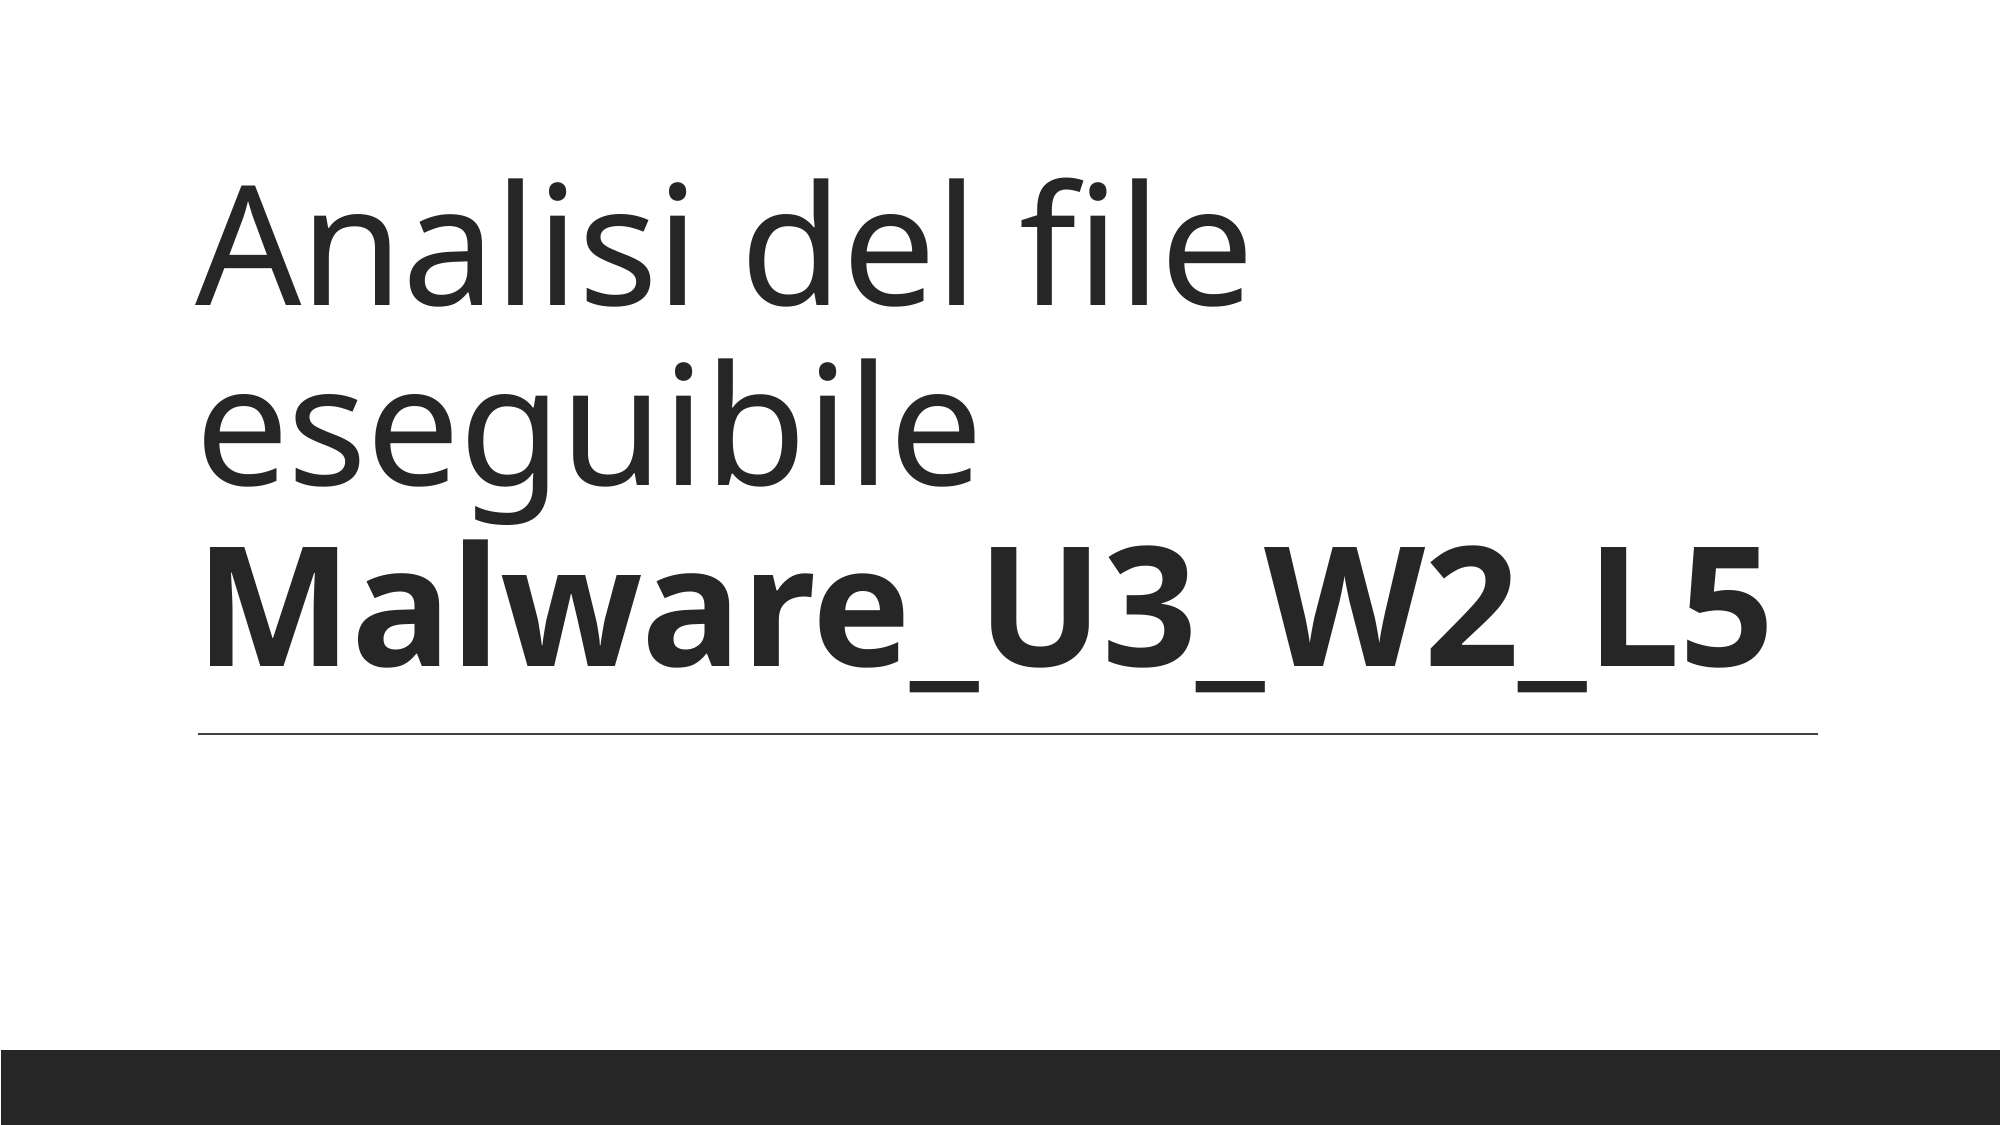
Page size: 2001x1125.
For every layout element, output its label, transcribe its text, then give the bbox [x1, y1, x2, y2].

title Analisi del file eseguibile Malware_U3_W2_L5 [180, 124, 1831, 710]
